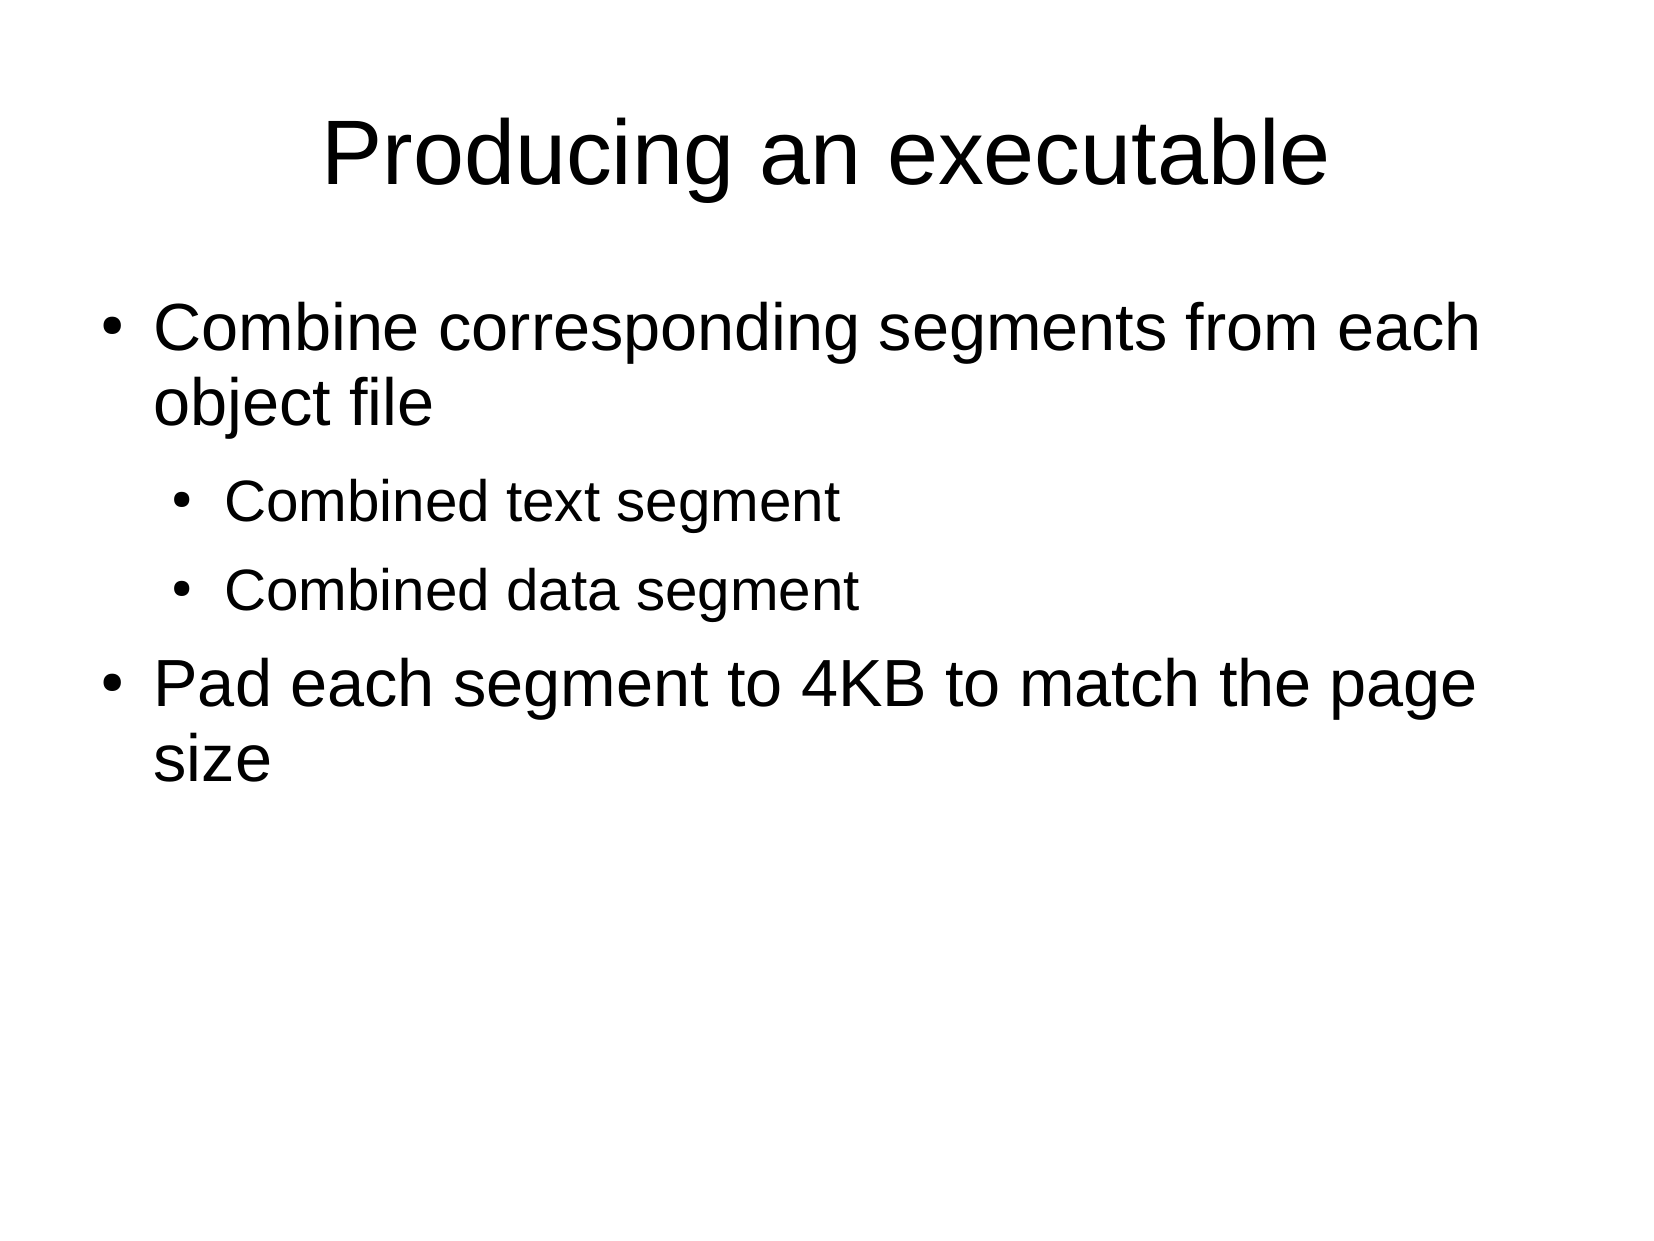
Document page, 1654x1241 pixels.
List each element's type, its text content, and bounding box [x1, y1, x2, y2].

title Producing an executable [82, 49, 1571, 257]
list Combine corresponding segments from each object file Combined text segment Combined data segment Pad each segment to 4KB to match the page size [82, 290, 1571, 1010]
